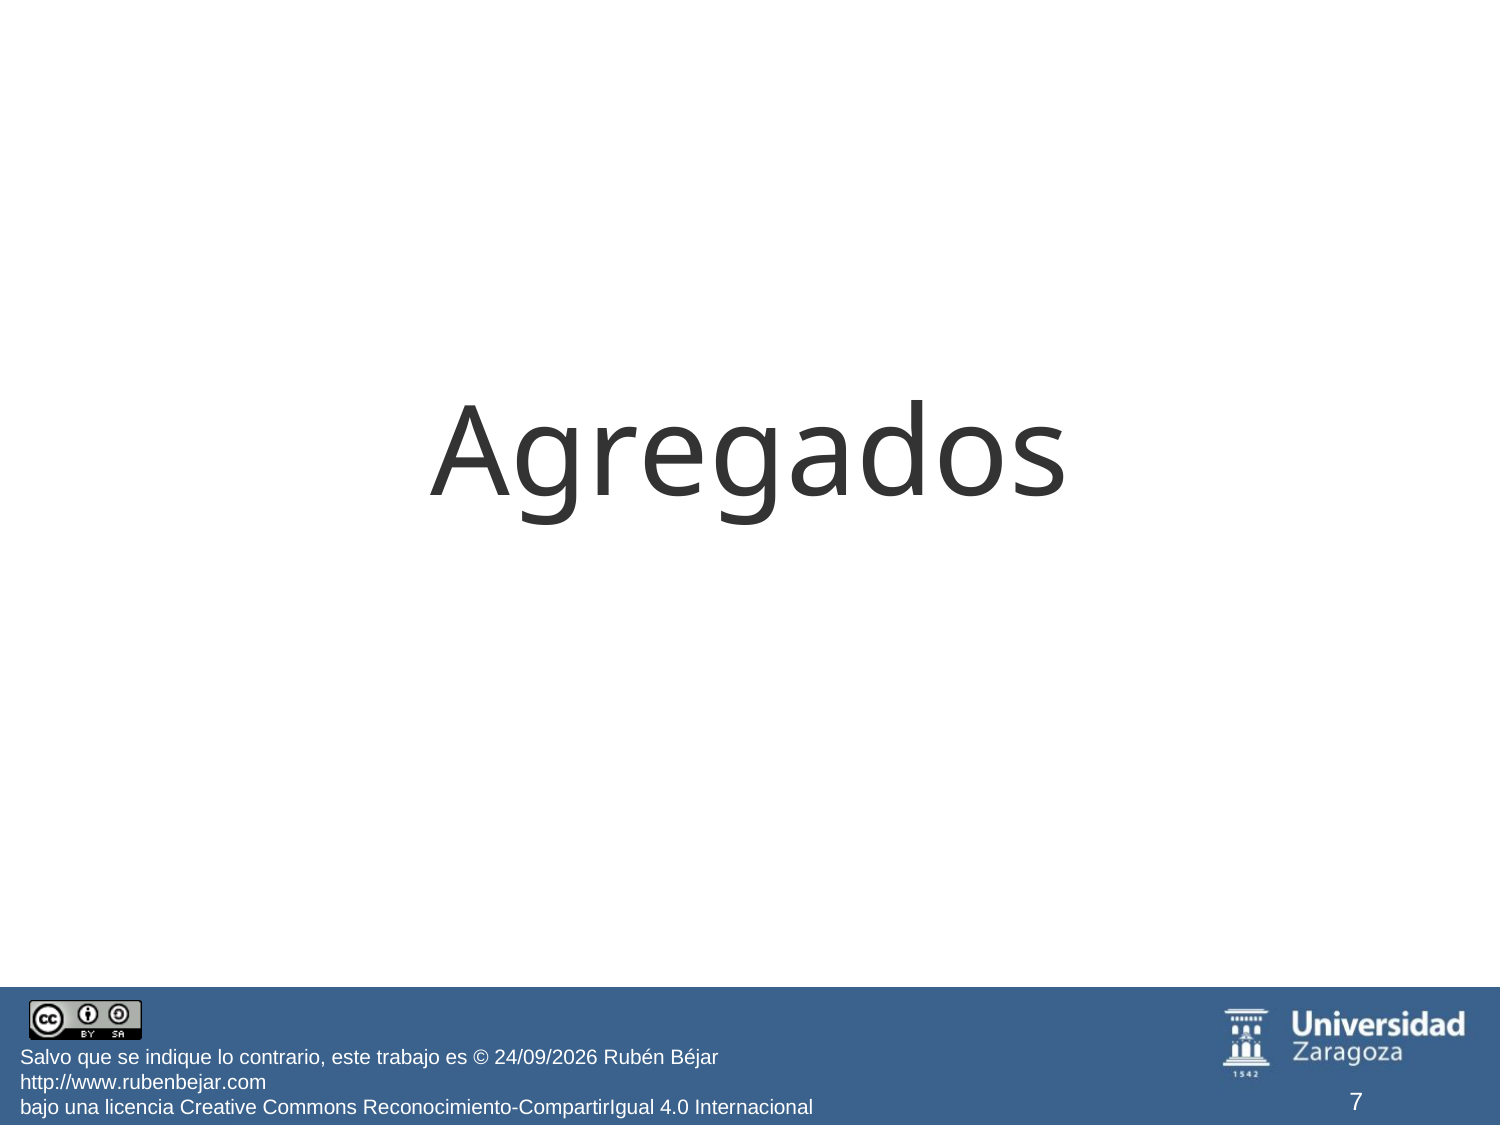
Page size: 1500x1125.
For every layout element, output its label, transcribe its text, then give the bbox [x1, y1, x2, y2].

text_box Agregados [169, 307, 1331, 585]
picture [0, 987, 1500, 1125]
